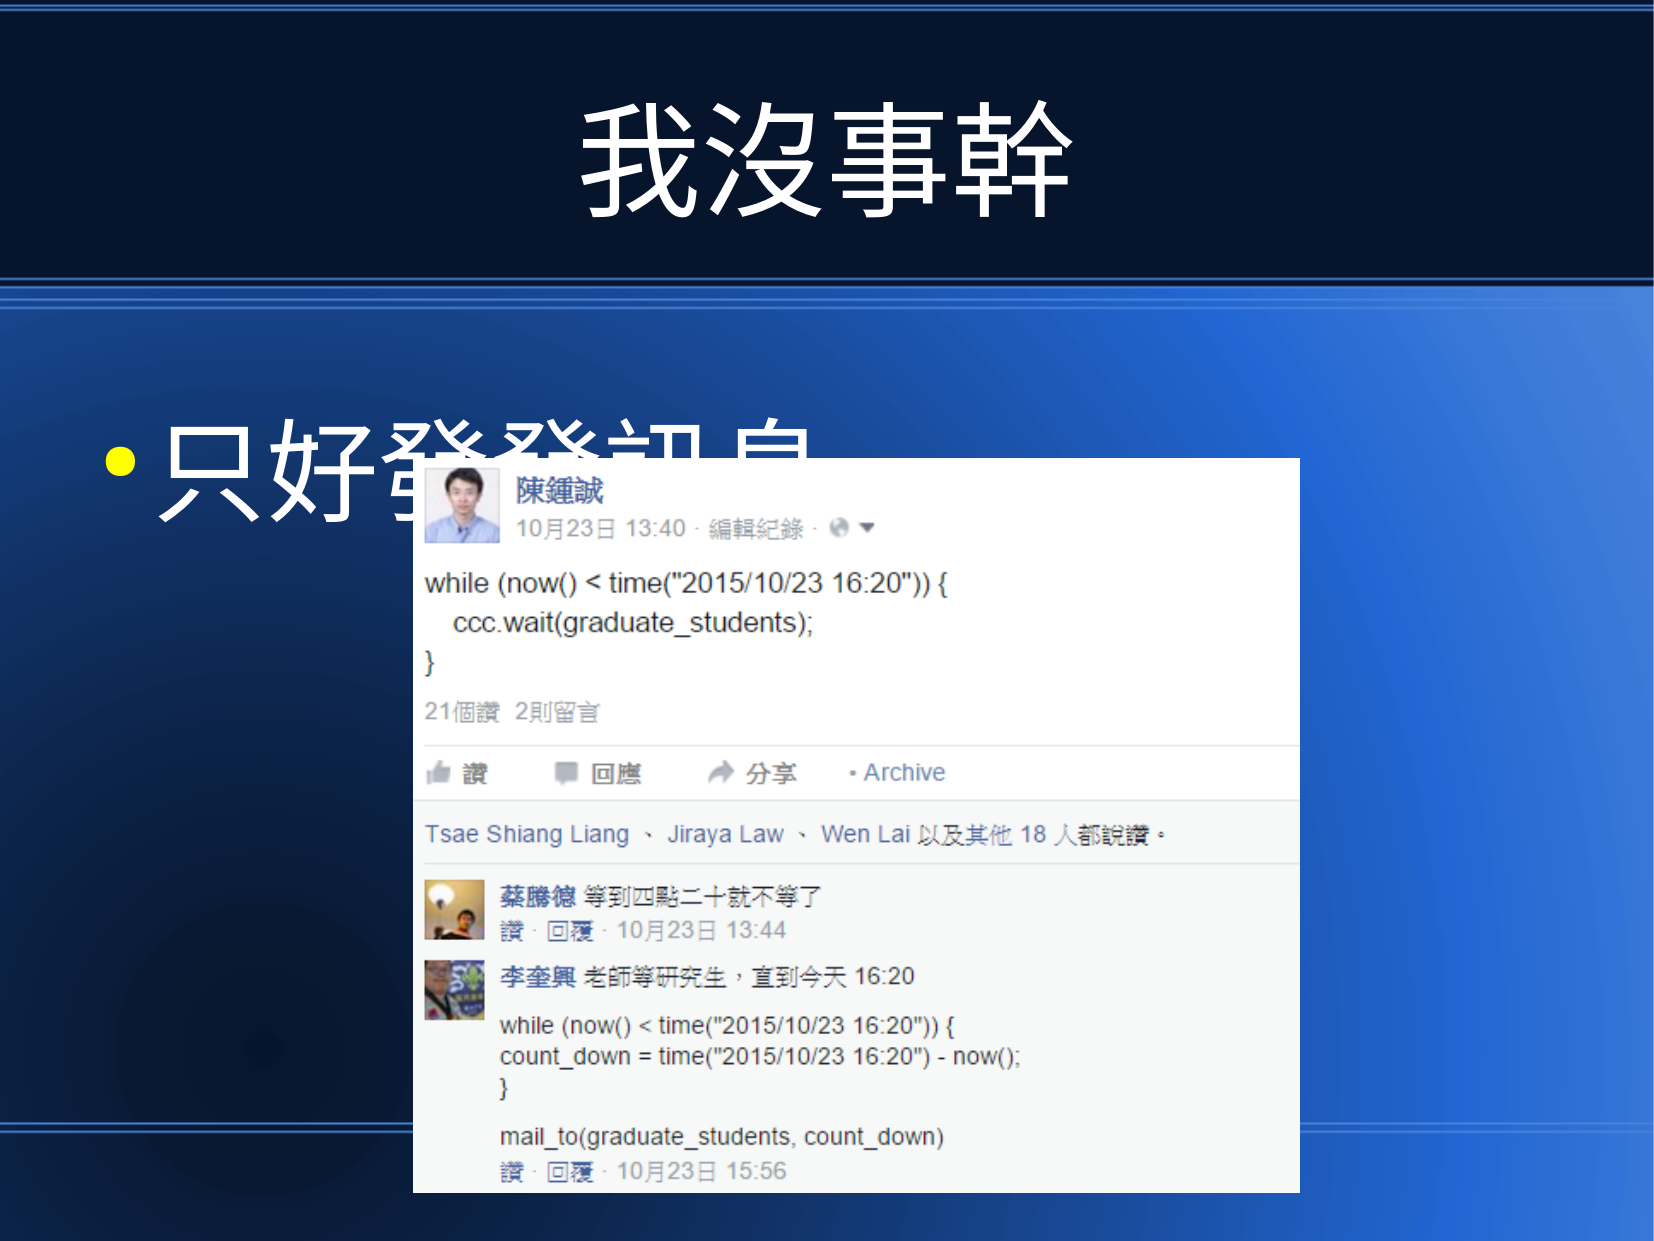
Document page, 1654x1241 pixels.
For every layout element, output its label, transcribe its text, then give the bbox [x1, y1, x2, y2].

title 我沒事幹 [82, 49, 1571, 257]
picture [0, 0, 1654, 1241]
list 只好發發訊息 [82, 301, 1571, 1241]
picture [413, 458, 1300, 1193]
